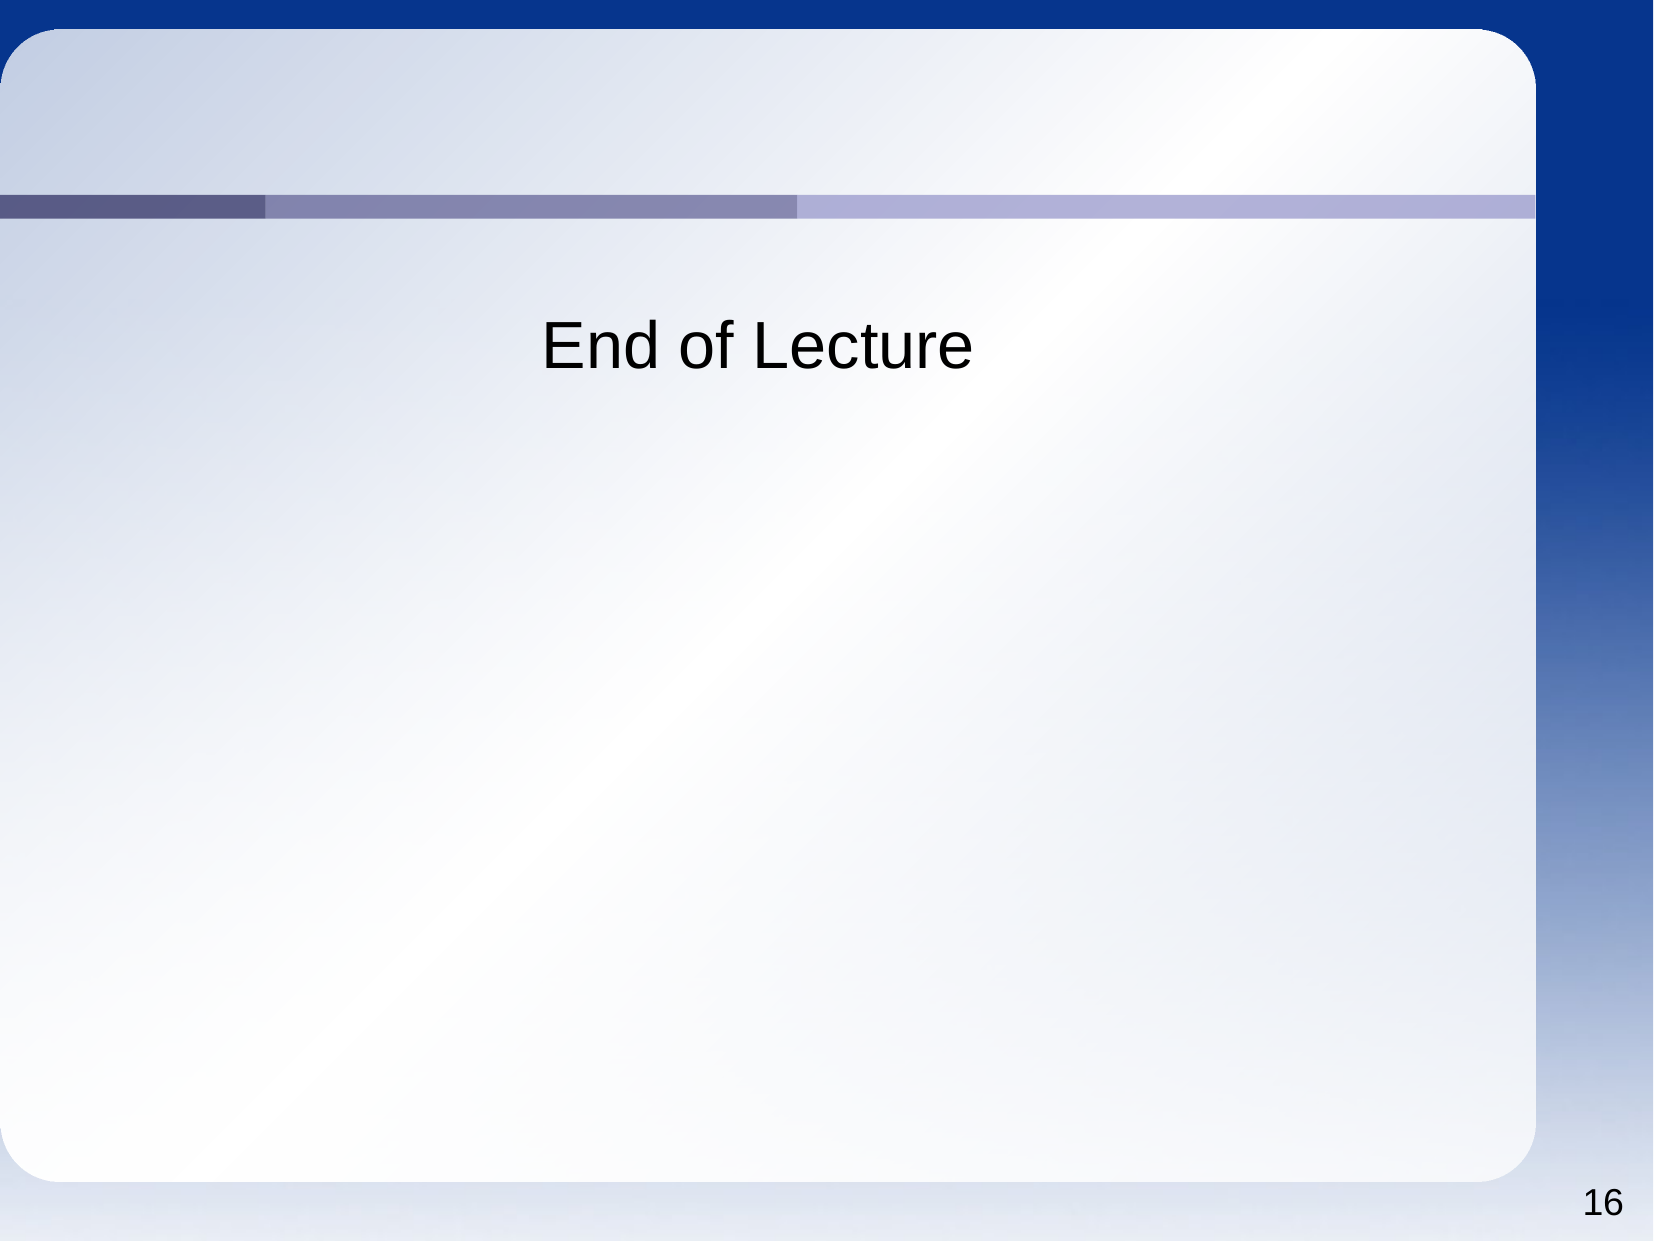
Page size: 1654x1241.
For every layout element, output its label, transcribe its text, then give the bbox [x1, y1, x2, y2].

picture [0, 0, 1654, 1241]
subtitle End of Lecture [29, 49, 1506, 642]
